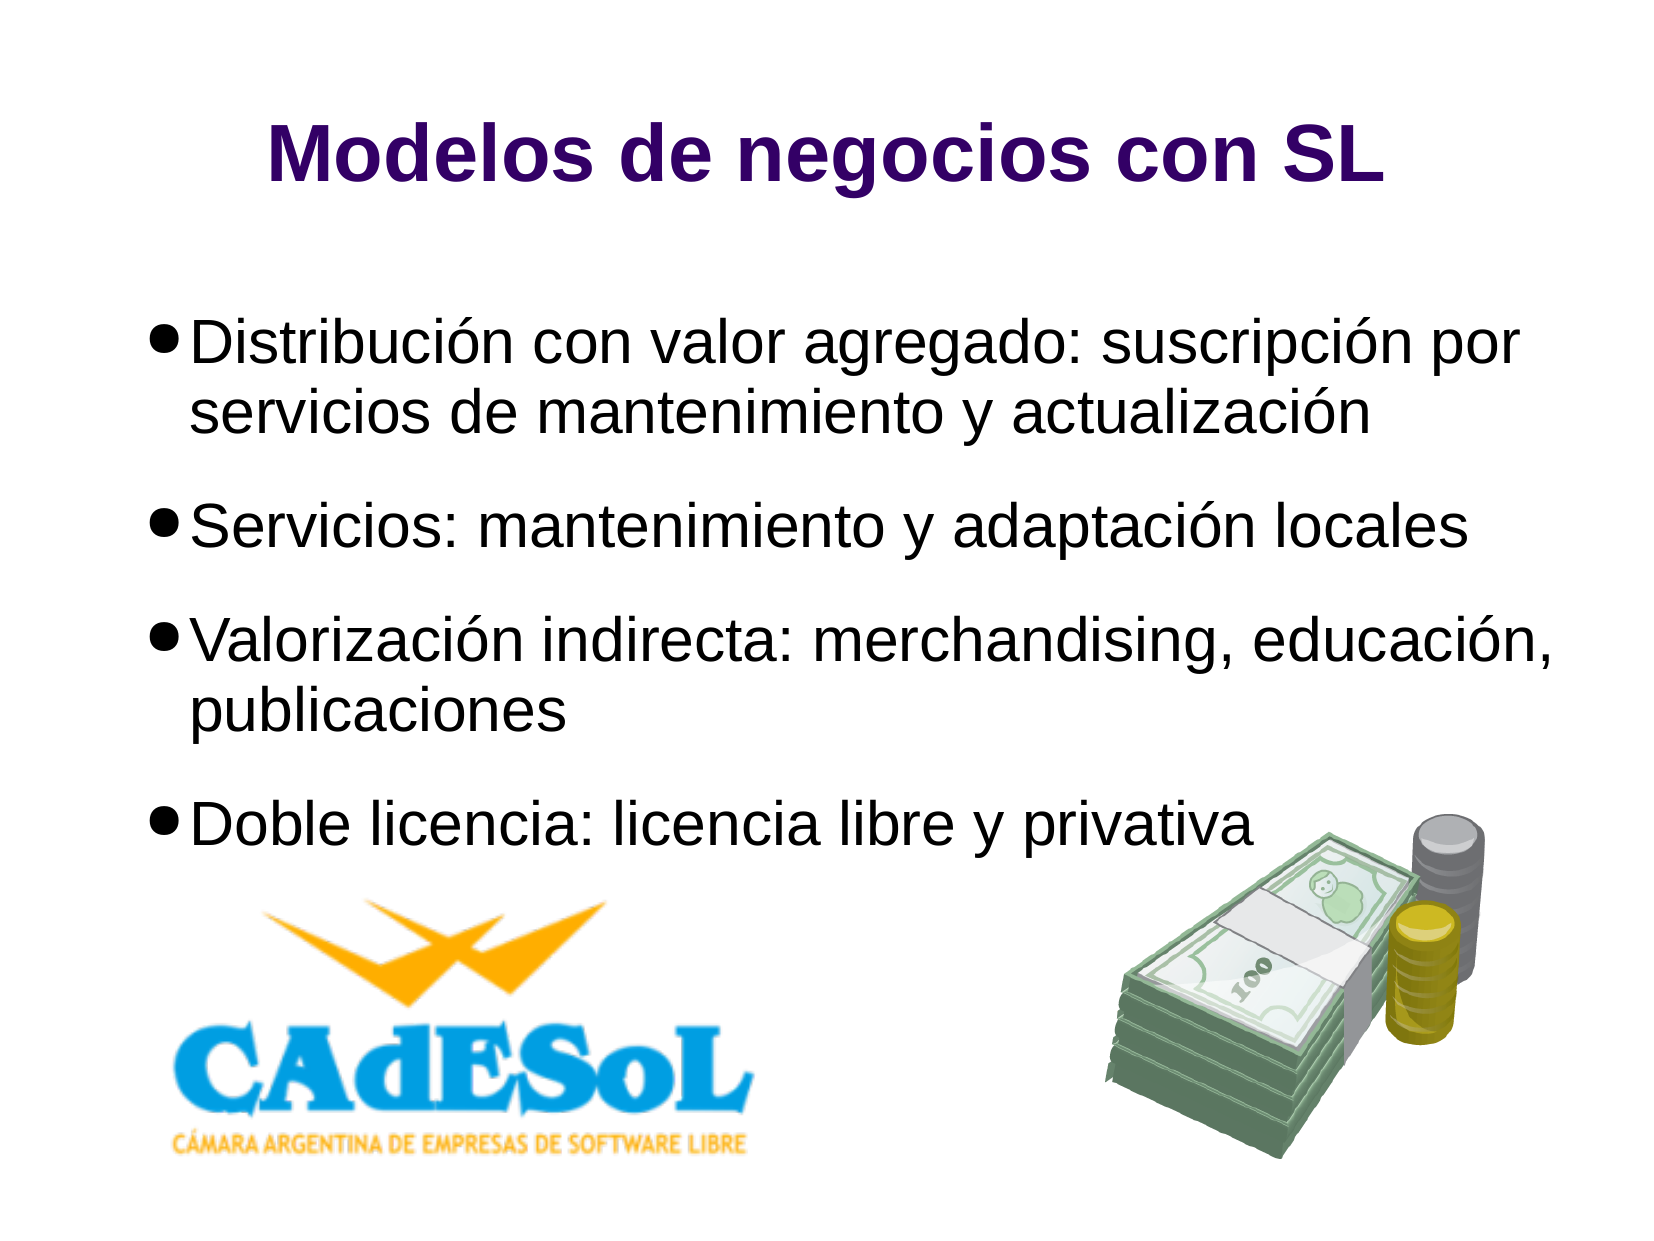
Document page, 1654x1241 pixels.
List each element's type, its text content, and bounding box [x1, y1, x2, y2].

picture [1105, 814, 1485, 1159]
title Modelos de negocios con SL [82, 49, 1571, 257]
picture [149, 885, 773, 1170]
subtitle Distribución con valor agregado: suscripción por servicios de mantenimiento y actualización Servicios: mantenimiento y adaptación locales Valorización indirecta: merchandising, educación, publicaciones Doble licencia: licencia libre y privativa [144, 290, 1570, 1109]
